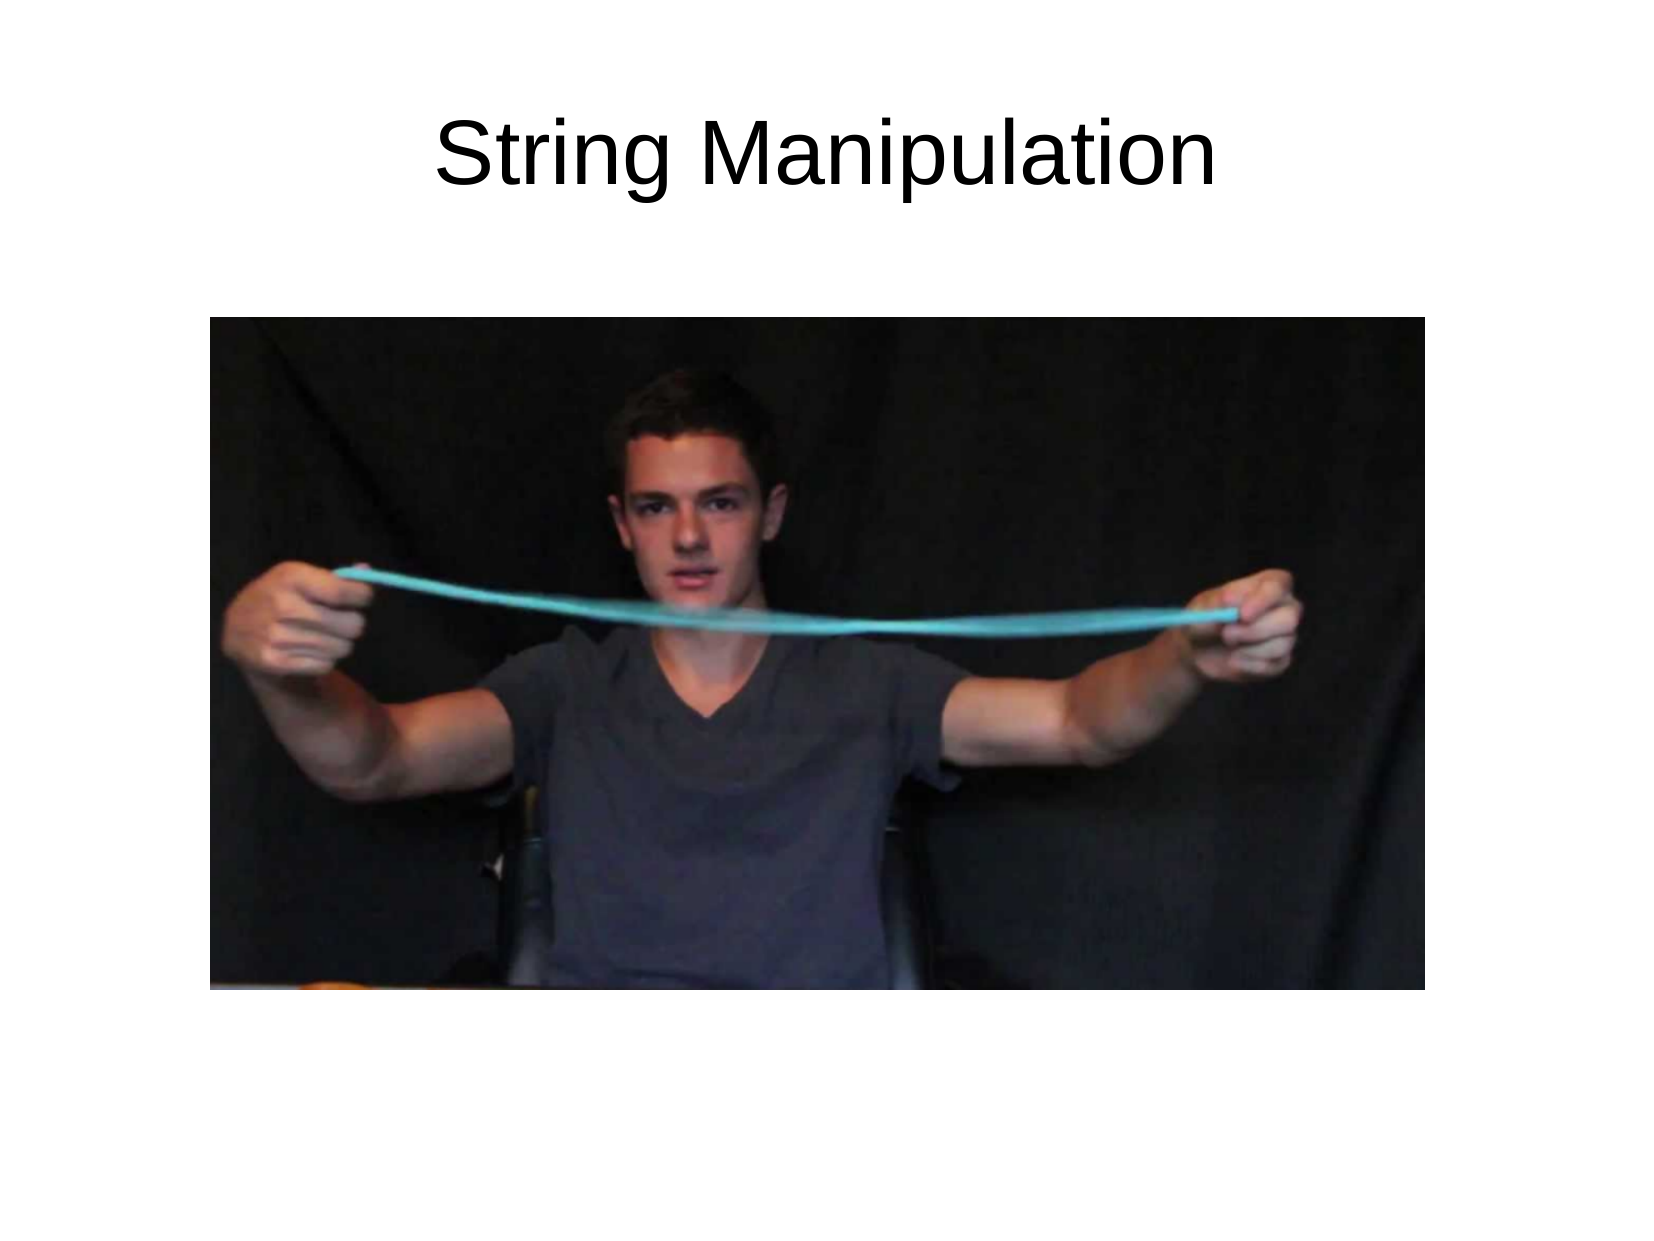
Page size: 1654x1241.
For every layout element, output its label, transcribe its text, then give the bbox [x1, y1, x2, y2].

picture [210, 317, 1425, 991]
title String Manipulation [82, 49, 1571, 257]
